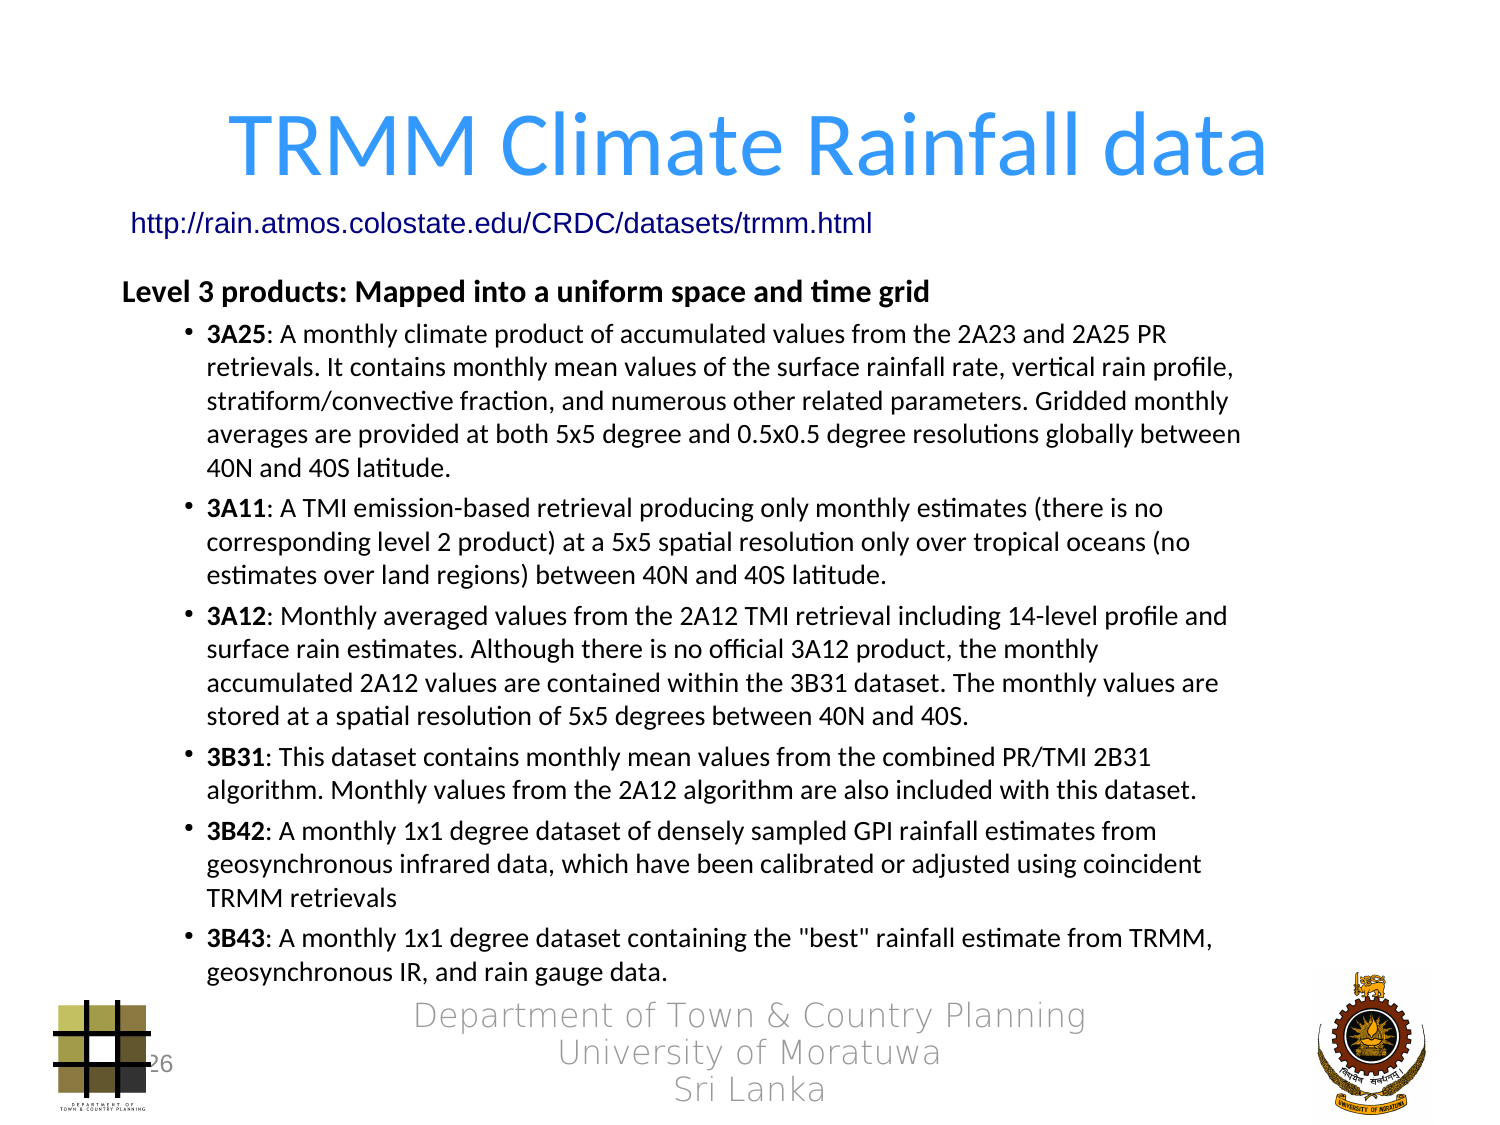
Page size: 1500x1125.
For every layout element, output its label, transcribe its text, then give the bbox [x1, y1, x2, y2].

picture [1312, 966, 1435, 1125]
list Level 3 products: Mapped into a uniform space and time grid 3A25: A monthly climate product of accumulated values from the 2A23 and 2A25 PR retrievals. It contains monthly mean values of the surface rainfall rate, vertical rain profile, stratiform/convective fraction, and numerous other related parameters. Gridded monthly averages are provided at both 5x5 degree and 0.5x0.5 degree resolutions globally between 40N and 40S latitude. 3A11: A TMI emission-based retrieval producing only monthly estimates (there is no corresponding level 2 product) at a 5x5 spatial resolution only over tropical oceans (no estimates over land regions) between 40N and 40S latitude. 3A12: Monthly averaged values from the 2A12 TMI retrieval including 14-level profile and surface rain estimates. Although there is no official 3A12 product, the monthly accumulated 2A12 values are contained within the 3B31 dataset. The monthly values are stored at a spatial resolution of 5x5 degrees between 40N and 40S. 3B31: This dataset contains monthly mean values from the combined PR/TMI 2B31 algorithm. Monthly values from the 2A12 algorithm are also included with this dataset. 3B42: A monthly 1x1 degree dataset of densely sampled GPI rainfall estimates from geosynchronous infrared data, which have been calibrated or adjusted using coincident TRMM retrievals 3B43: A monthly 1x1 degree dataset containing the "best" rainfall estimate from TRMM, geosynchronous IR, and rain gauge data. [75, 262, 1263, 1018]
title TRMM Climate Rainfall data [75, 21, 1425, 257]
text_box http://rain.atmos.colostate.edu/CRDC/datasets/trmm.html [115, 199, 901, 247]
picture [53, 1000, 151, 1111]
